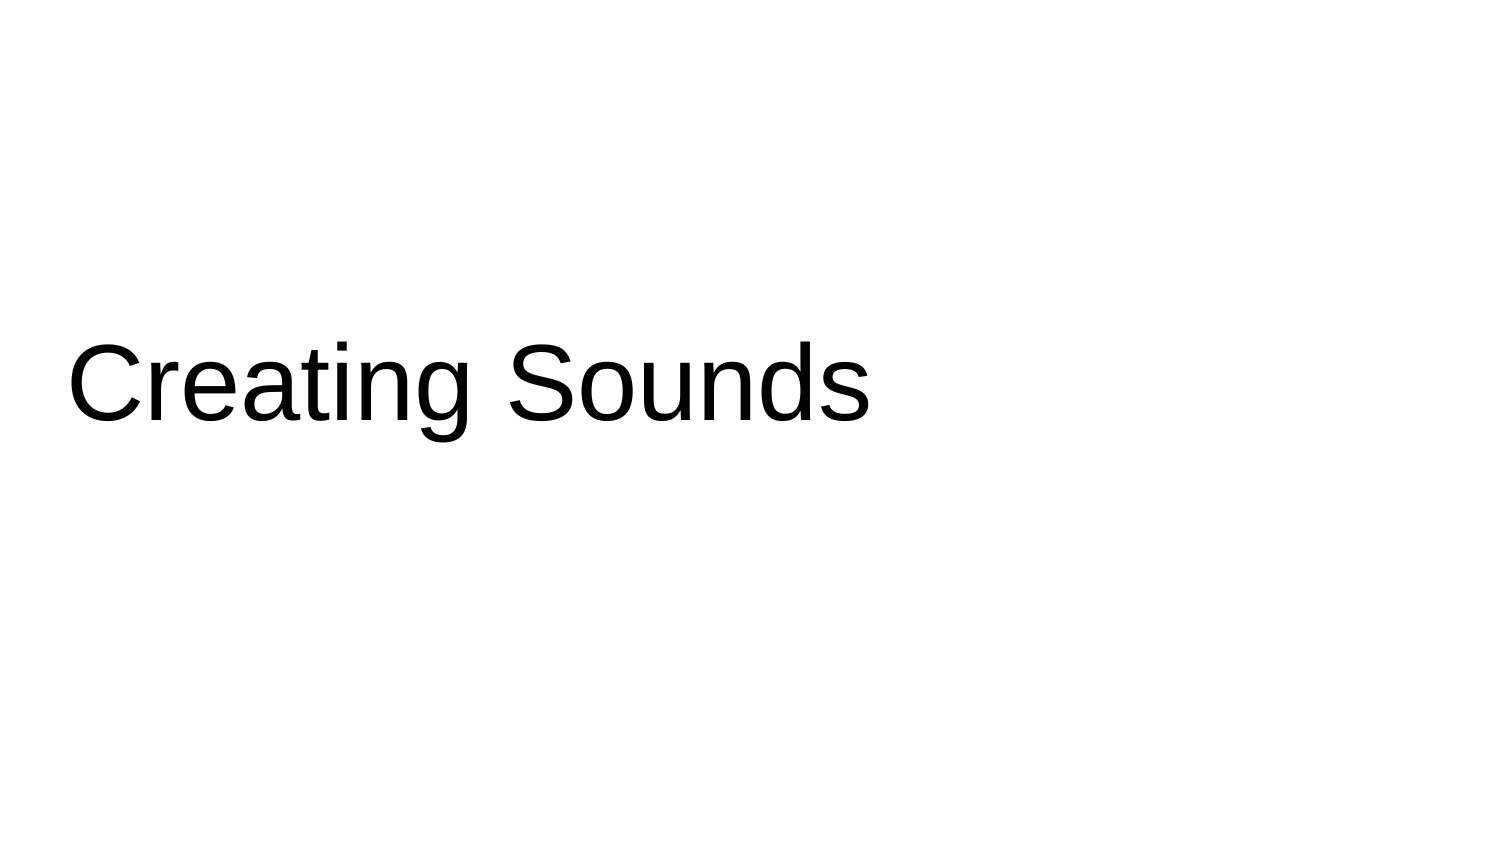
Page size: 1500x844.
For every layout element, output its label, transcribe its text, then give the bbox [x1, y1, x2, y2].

title Creating Sounds [51, 122, 1449, 459]
